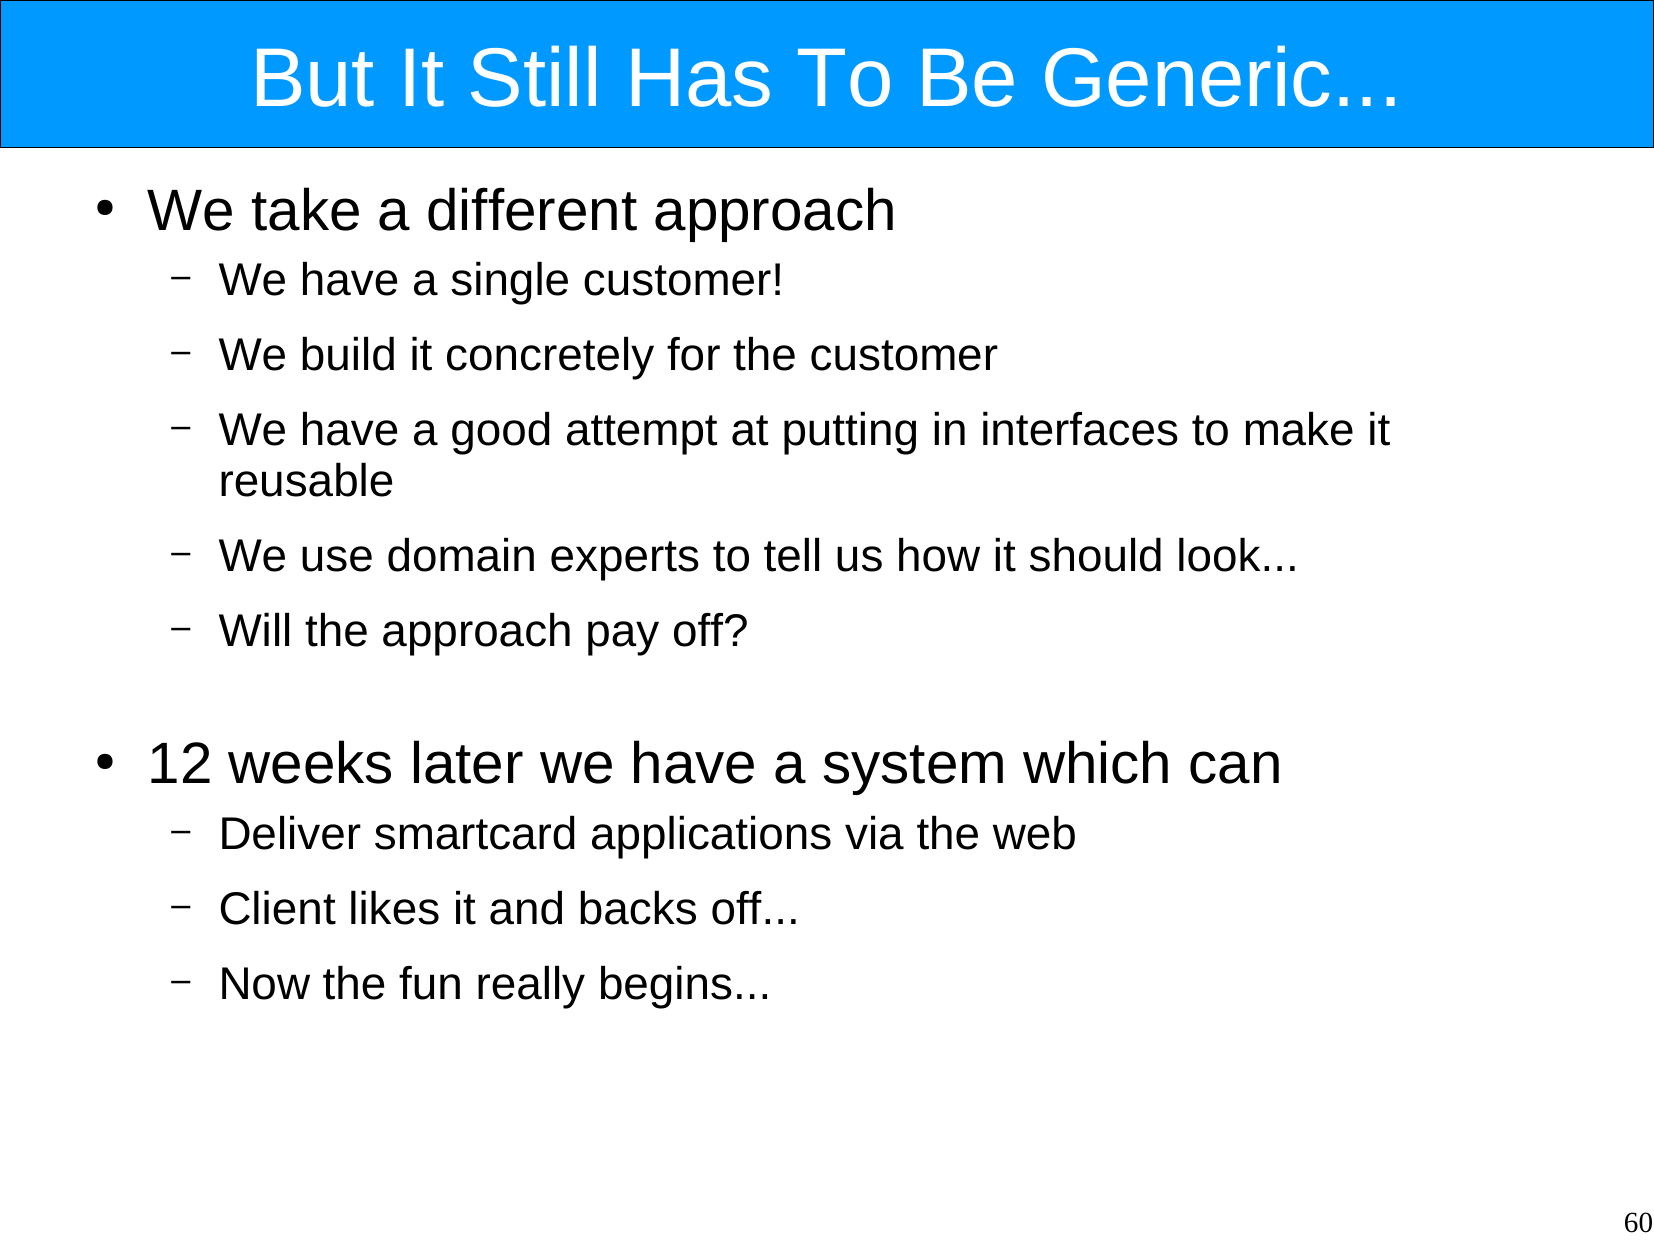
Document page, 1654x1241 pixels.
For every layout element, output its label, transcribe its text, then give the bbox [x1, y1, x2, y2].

title But It Still Has To Be Generic... [82, 21, 1571, 135]
list We take a different approach We have a single customer! We build it concretely for the customer We have a good attempt at putting in interfaces to make it reusable We use domain experts to tell us how it should look... Will the approach pay off? 12 weeks later we have a system which can Deliver smartcard applications via the web Client likes it and backs off... Now the fun really begins... [76, 177, 1565, 1196]
